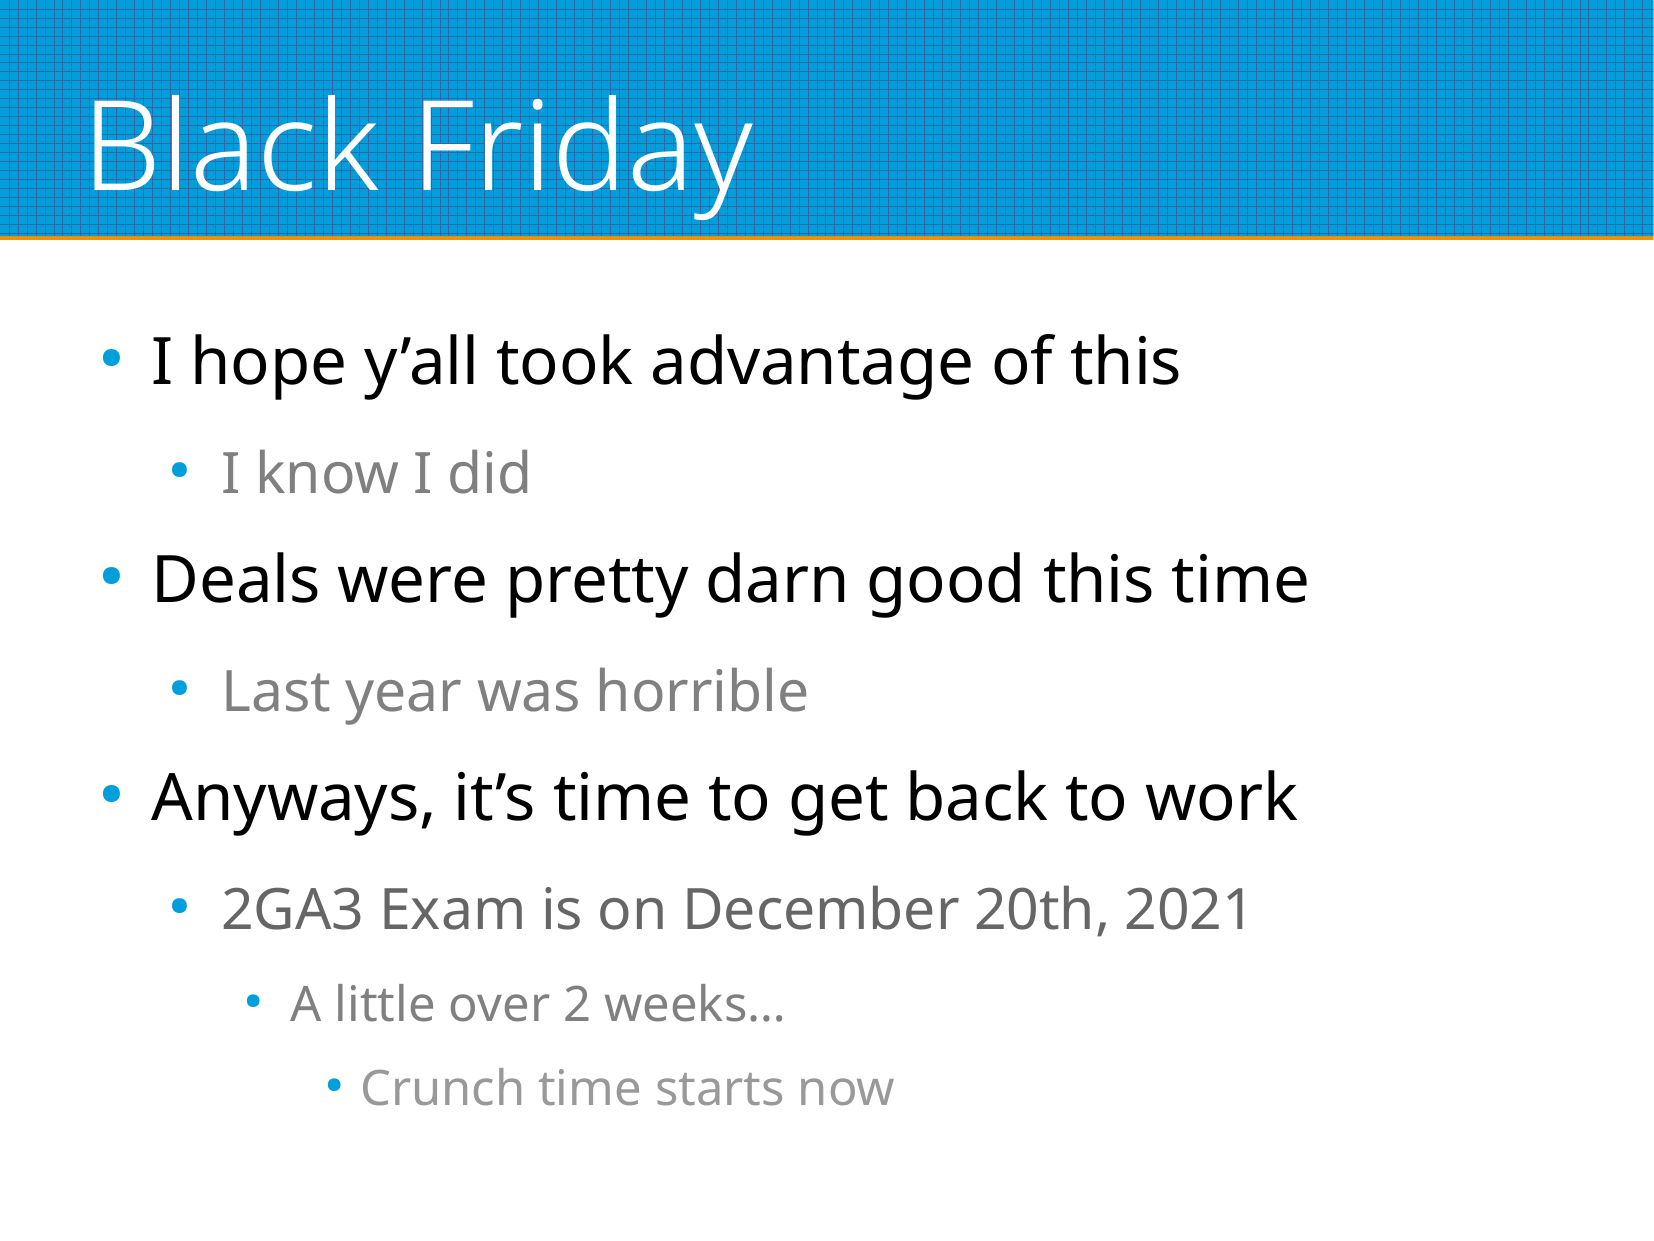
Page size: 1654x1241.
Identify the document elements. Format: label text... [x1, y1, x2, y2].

title Black Friday [82, 19, 1571, 227]
list I hope y’all took advantage of this I know I did Deals were pretty darn good this time Last year was horrible Anyways, it’s time to get back to work 2GA3 Exam is on December 20th, 2021 A little over 2 weeks… Crunch time starts now [82, 314, 1563, 1123]
